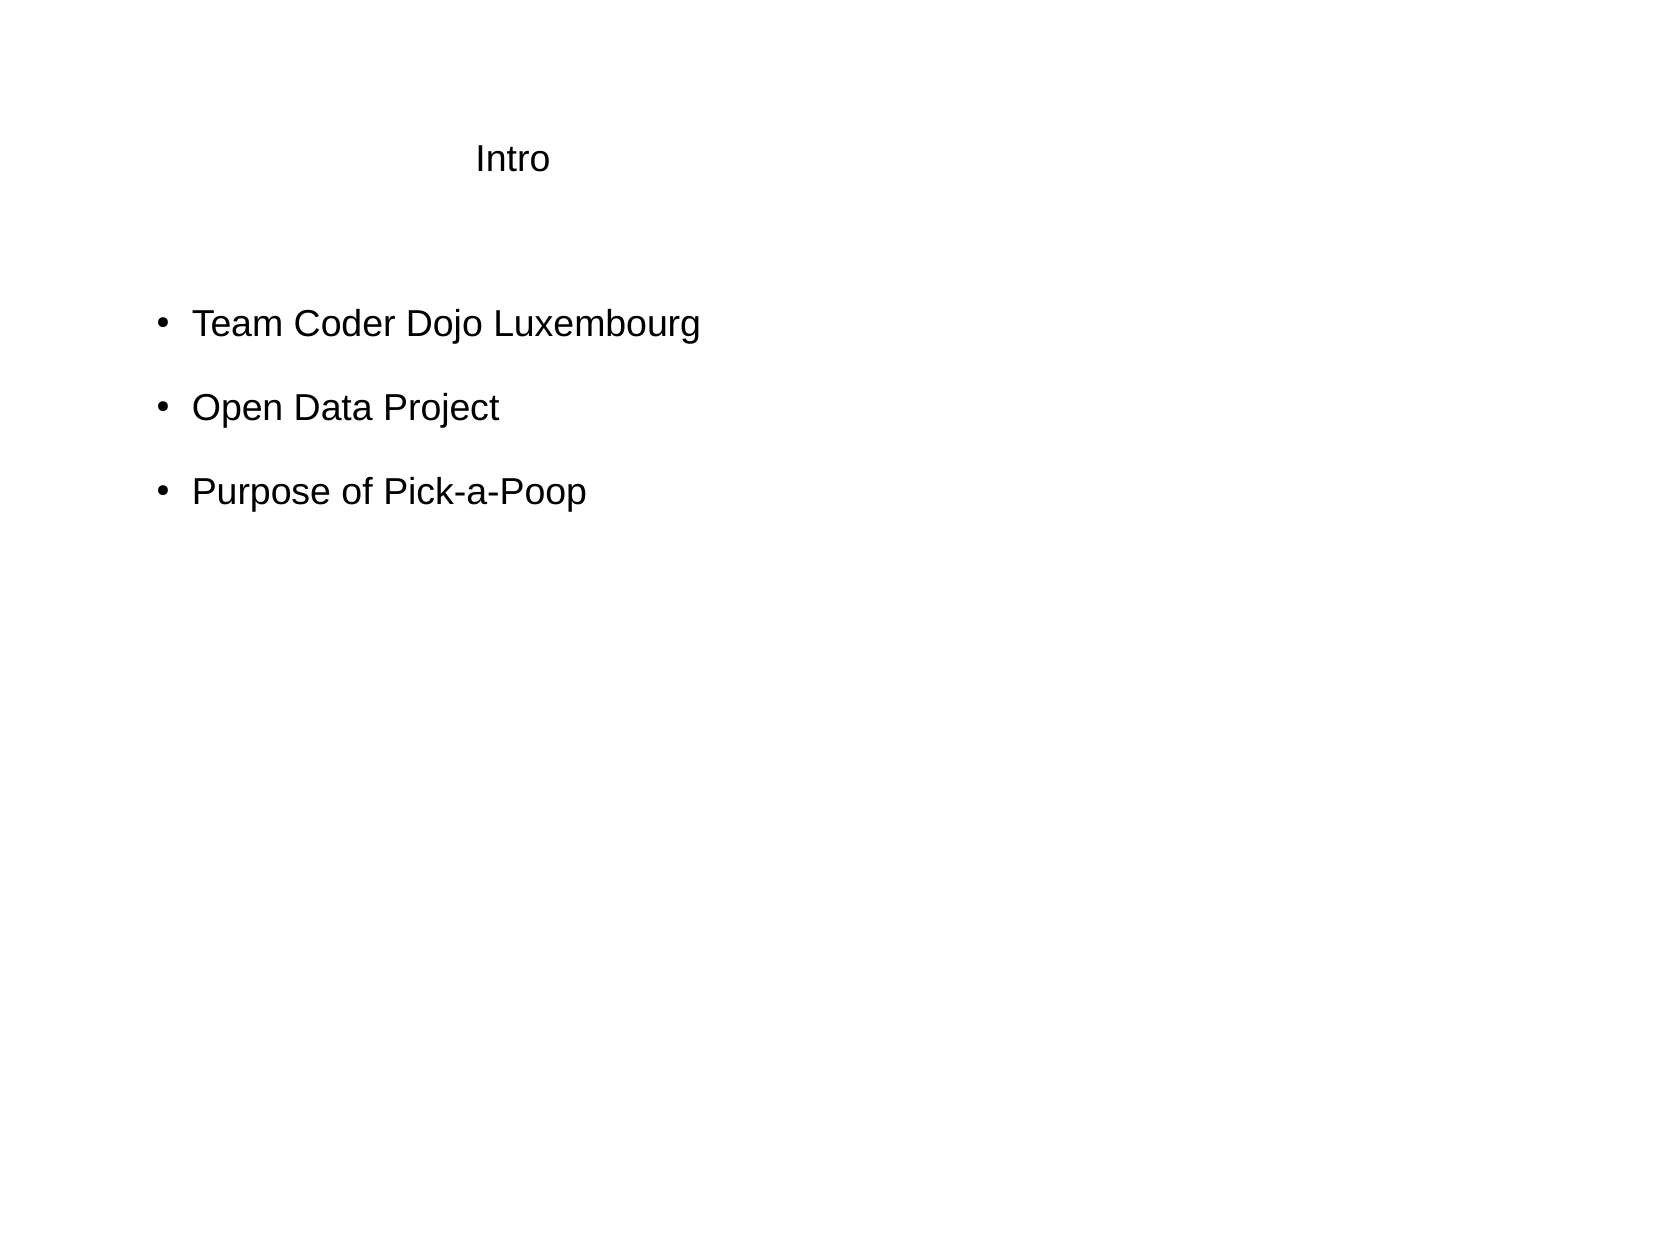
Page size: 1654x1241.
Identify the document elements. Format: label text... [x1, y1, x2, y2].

text_box Intro [460, 129, 1501, 187]
text_box Team Coder Dojo Luxembourg Open Data Project Purpose of Pick-a-Poop [141, 295, 1571, 521]
